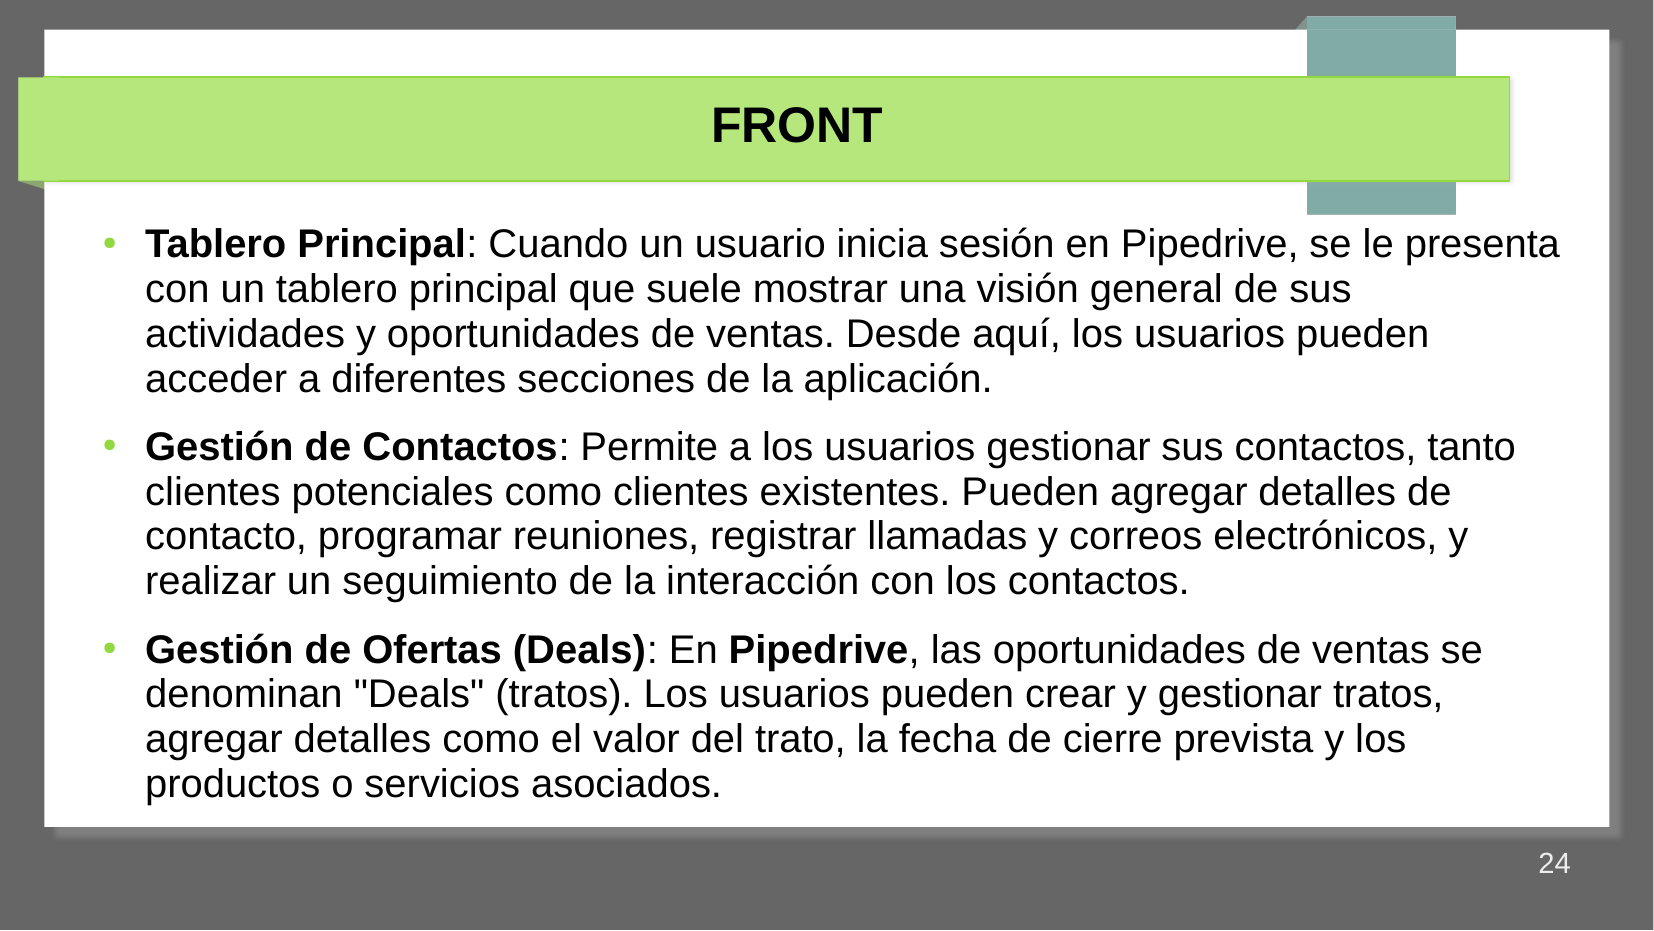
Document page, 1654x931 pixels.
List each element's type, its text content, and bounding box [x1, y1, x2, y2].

title FRONT [88, 73, 1506, 178]
list Tablero Principal: Cuando un usuario inicia sesión en Pipedrive, se le presenta con un tablero principal que suele mostrar una visión general de sus actividades y oportunidades de ventas. Desde aquí, los usuarios pueden acceder a diferentes secciones de la aplicación. Gestión de Contactos: Permite a los usuarios gestionar sus contactos, tanto clientes potenciales como clientes existentes. Pueden agregar detalles de contacto, programar reuniones, registrar llamadas y correos electrónicos, y realizar un seguimiento de la interacción con los contactos. Gestión de Ofertas (Deals): En Pipedrive, las oportunidades de ventas se denominan "Deals" (tratos). Los usuarios pueden crear y gestionar tratos, agregar detalles como el valor del trato, la fecha de cierre prevista y los productos o servicios asociados. [88, 221, 1565, 813]
